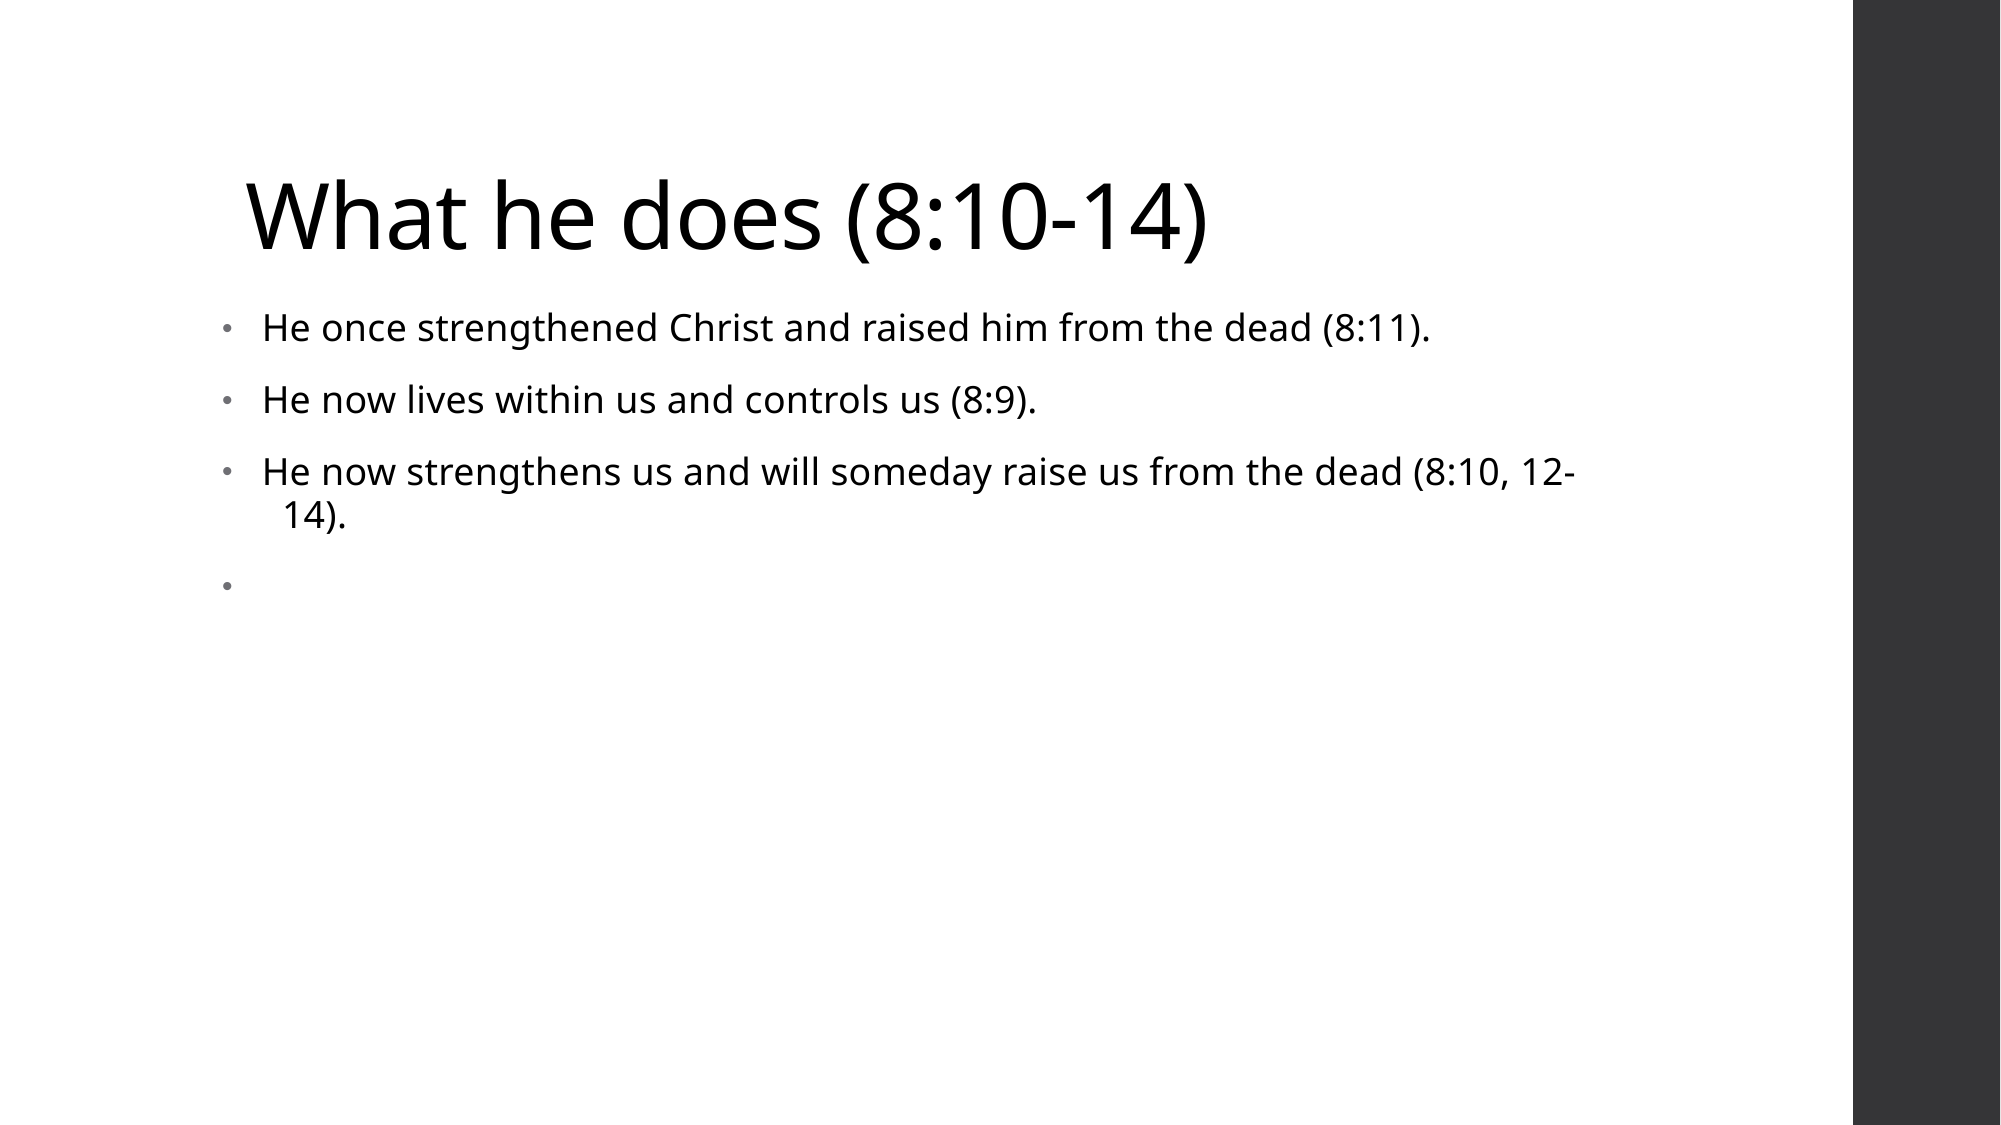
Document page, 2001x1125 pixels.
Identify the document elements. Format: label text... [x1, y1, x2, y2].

title What he does (8:10-14) [206, 60, 1797, 278]
list He once strengthened Christ and raised him from the dead (8:11). He now lives within us and controls us (8:9). He now strengthens us and will someday raise us from the dead (8:10, 12-14). [206, 299, 1617, 1014]
